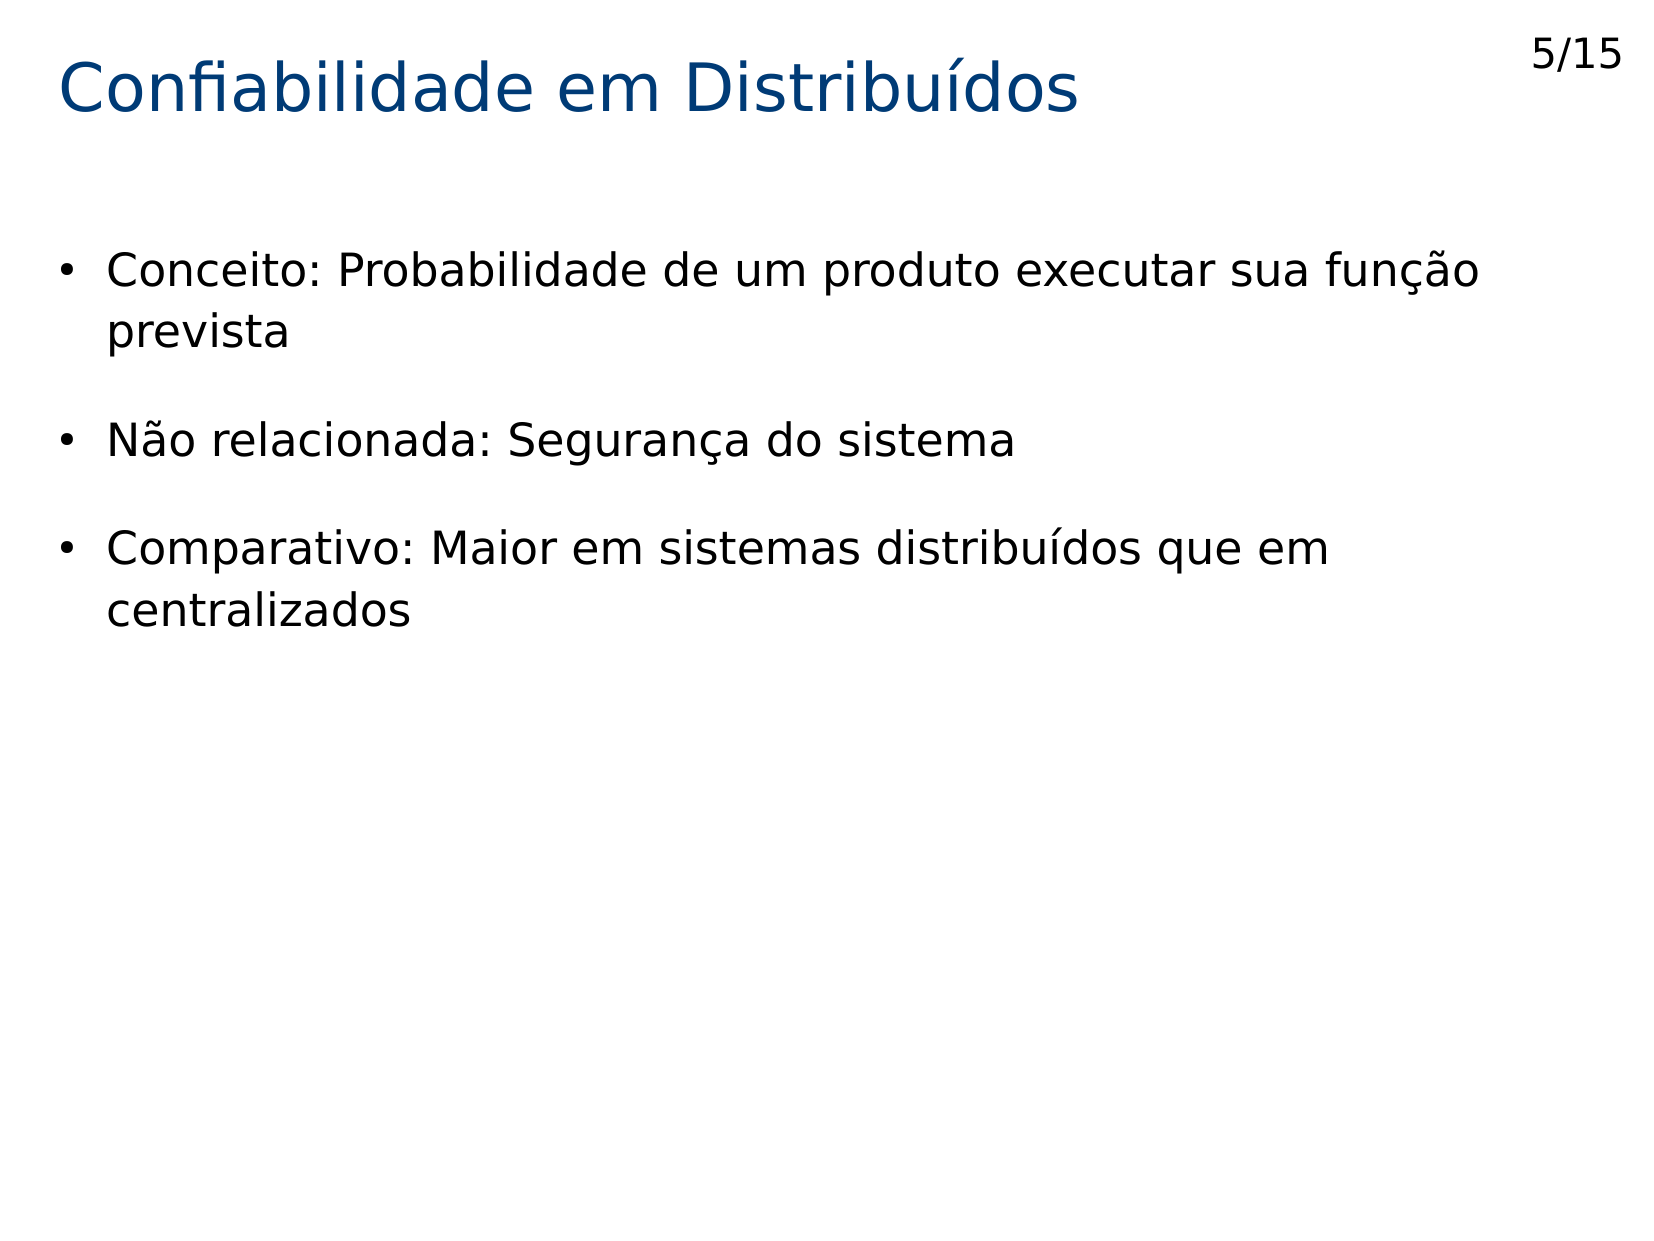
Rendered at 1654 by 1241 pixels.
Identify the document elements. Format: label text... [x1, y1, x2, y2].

list Conceito: Probabilidade de um produto executar sua função prevista Não relacionada: Segurança do sistema Comparativo: Maior em sistemas distribuídos que em centralizados [59, 236, 1595, 1211]
title Confiabilidade em Distribuídos [59, 29, 1506, 148]
